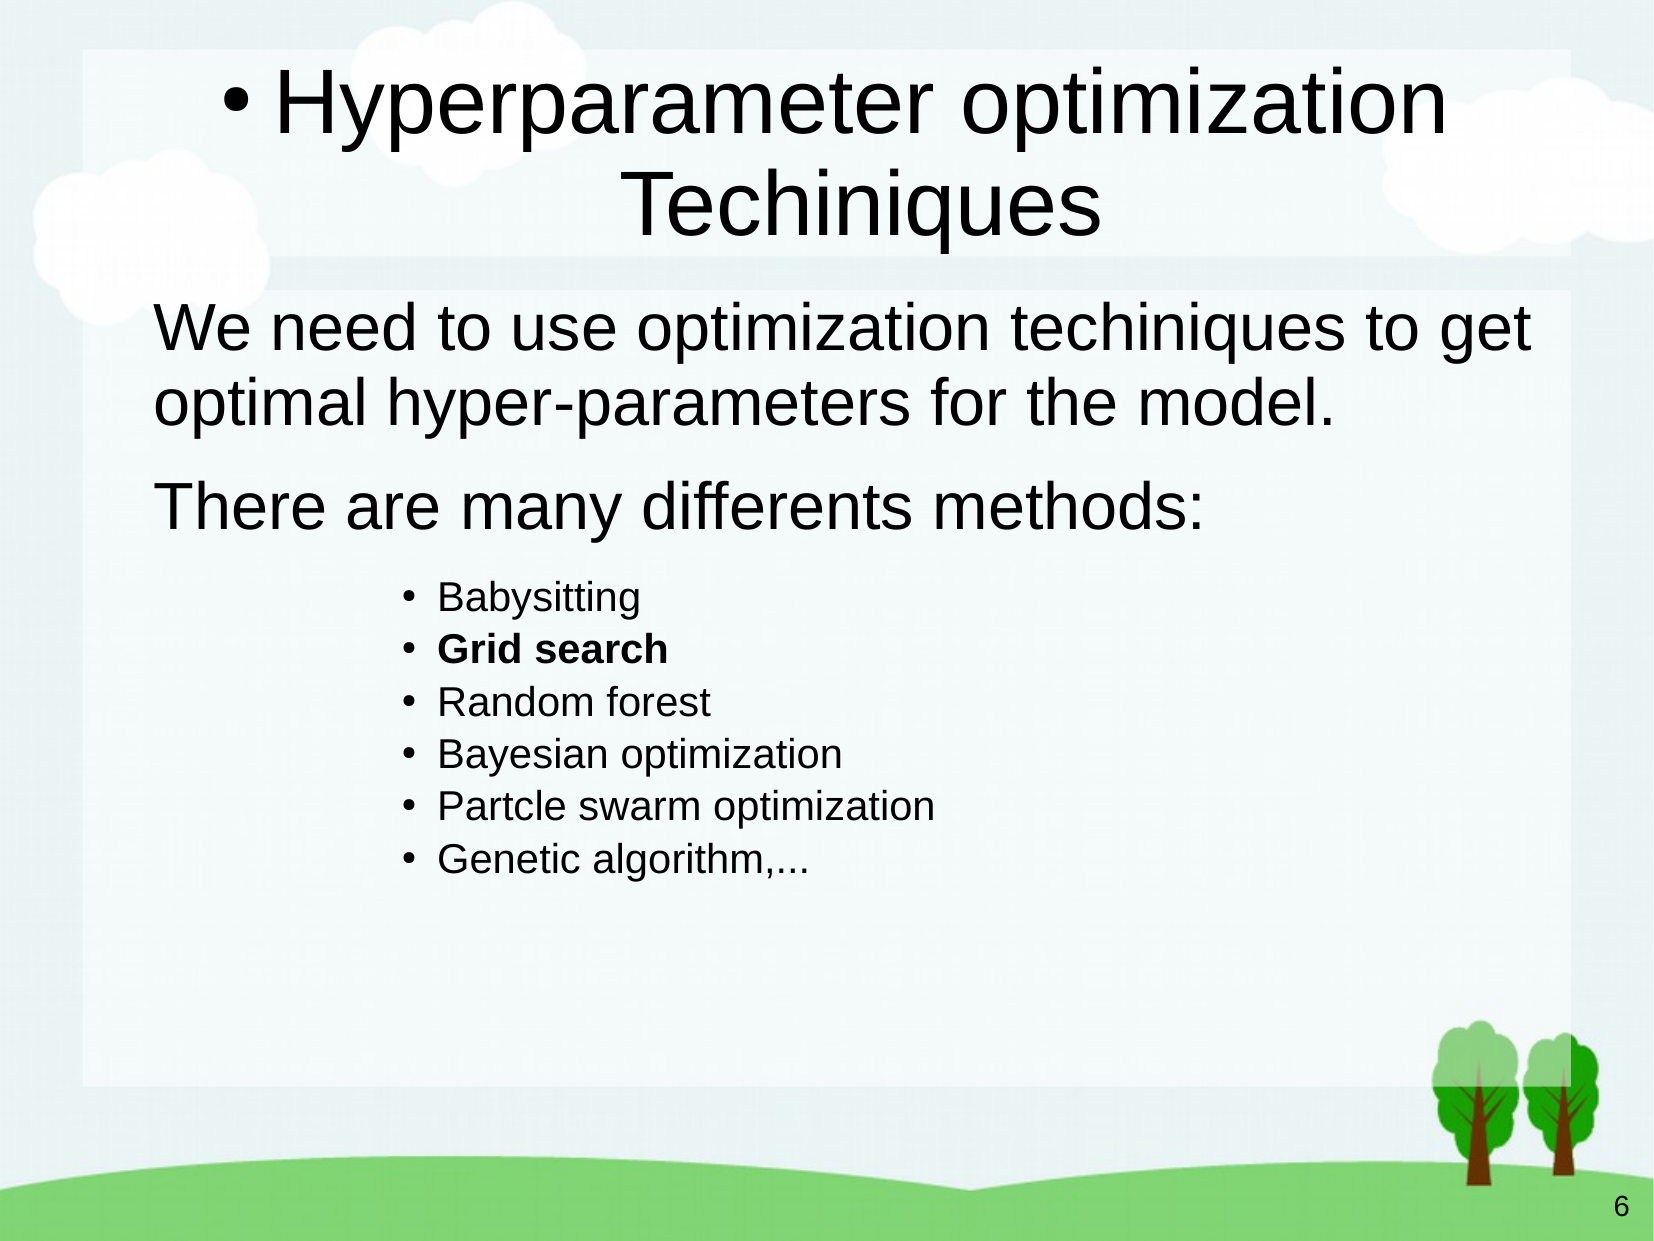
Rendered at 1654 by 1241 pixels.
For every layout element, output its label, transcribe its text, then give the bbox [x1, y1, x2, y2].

list We need to use optimization techiniques to get optimal hyper-parameters for the model. There are many differents methods: Babysitting Grid search Random forest Bayesian optimization Partcle swarm optimization Genetic algorithm,... [82, 290, 1571, 1087]
picture [0, 0, 1654, 1241]
title Hyperparameter optimization Techiniques [82, 49, 1571, 257]
